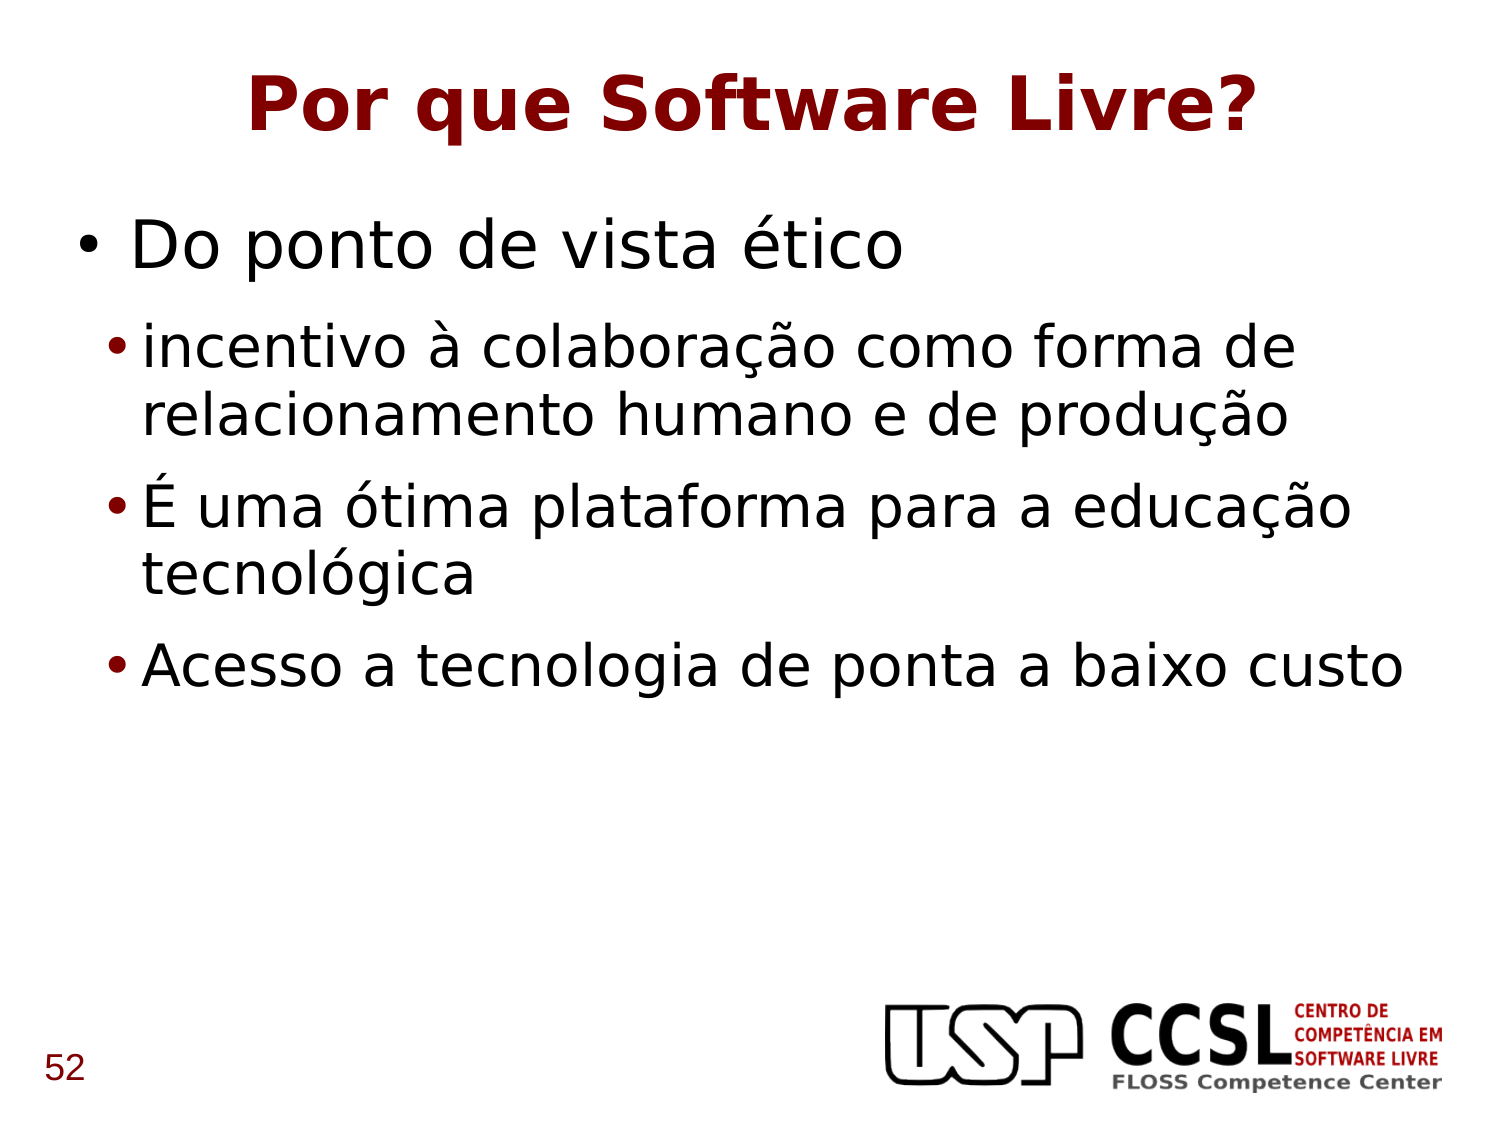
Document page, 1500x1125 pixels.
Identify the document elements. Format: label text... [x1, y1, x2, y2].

list Do ponto de vista ético incentivo à colaboração como forma de relacionamento humano e de produção É uma ótima plataforma para a educação tecnológica Acesso a tecnologia de ponta a baixo custo [59, 206, 1447, 950]
title Por que Software Livre? [59, 29, 1447, 180]
picture [885, 1003, 1442, 1093]
